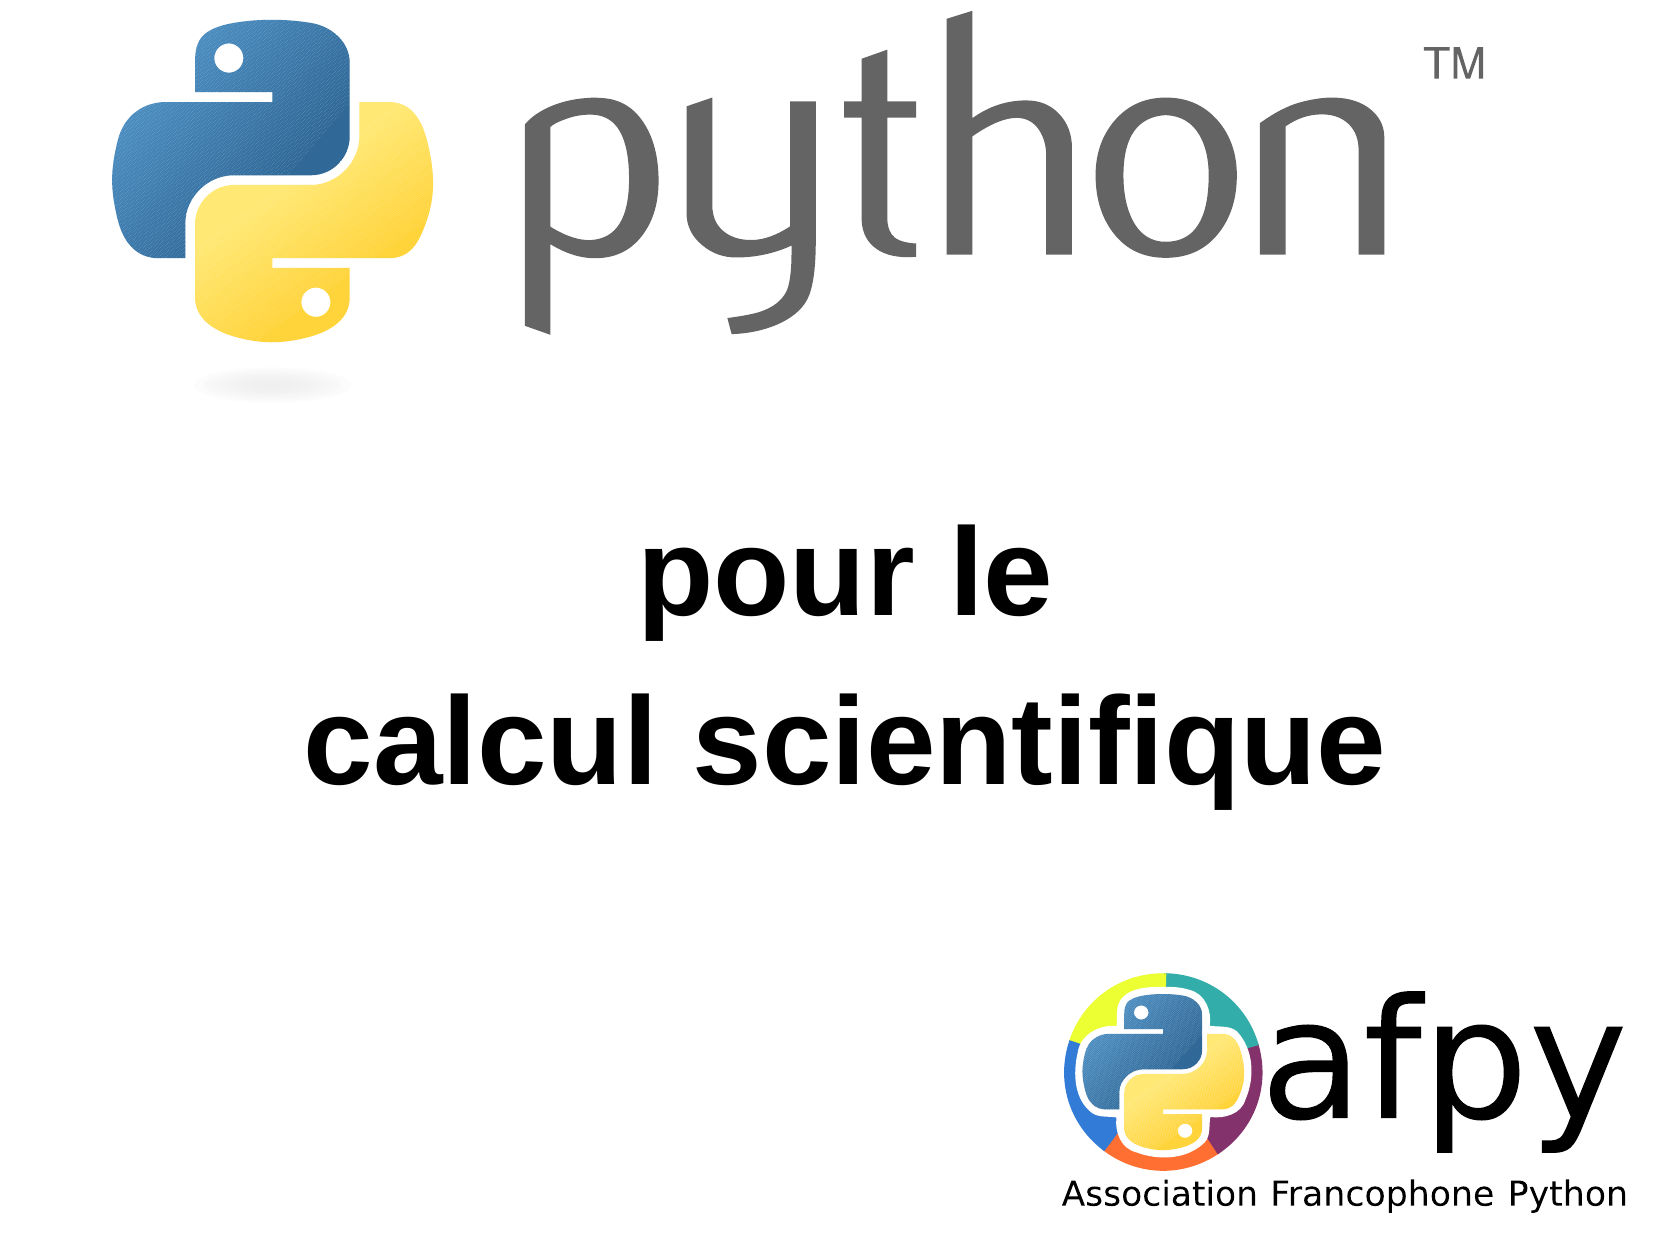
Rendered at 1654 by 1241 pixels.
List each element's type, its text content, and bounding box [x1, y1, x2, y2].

list pour le calcul scientifique [82, 501, 1538, 1222]
